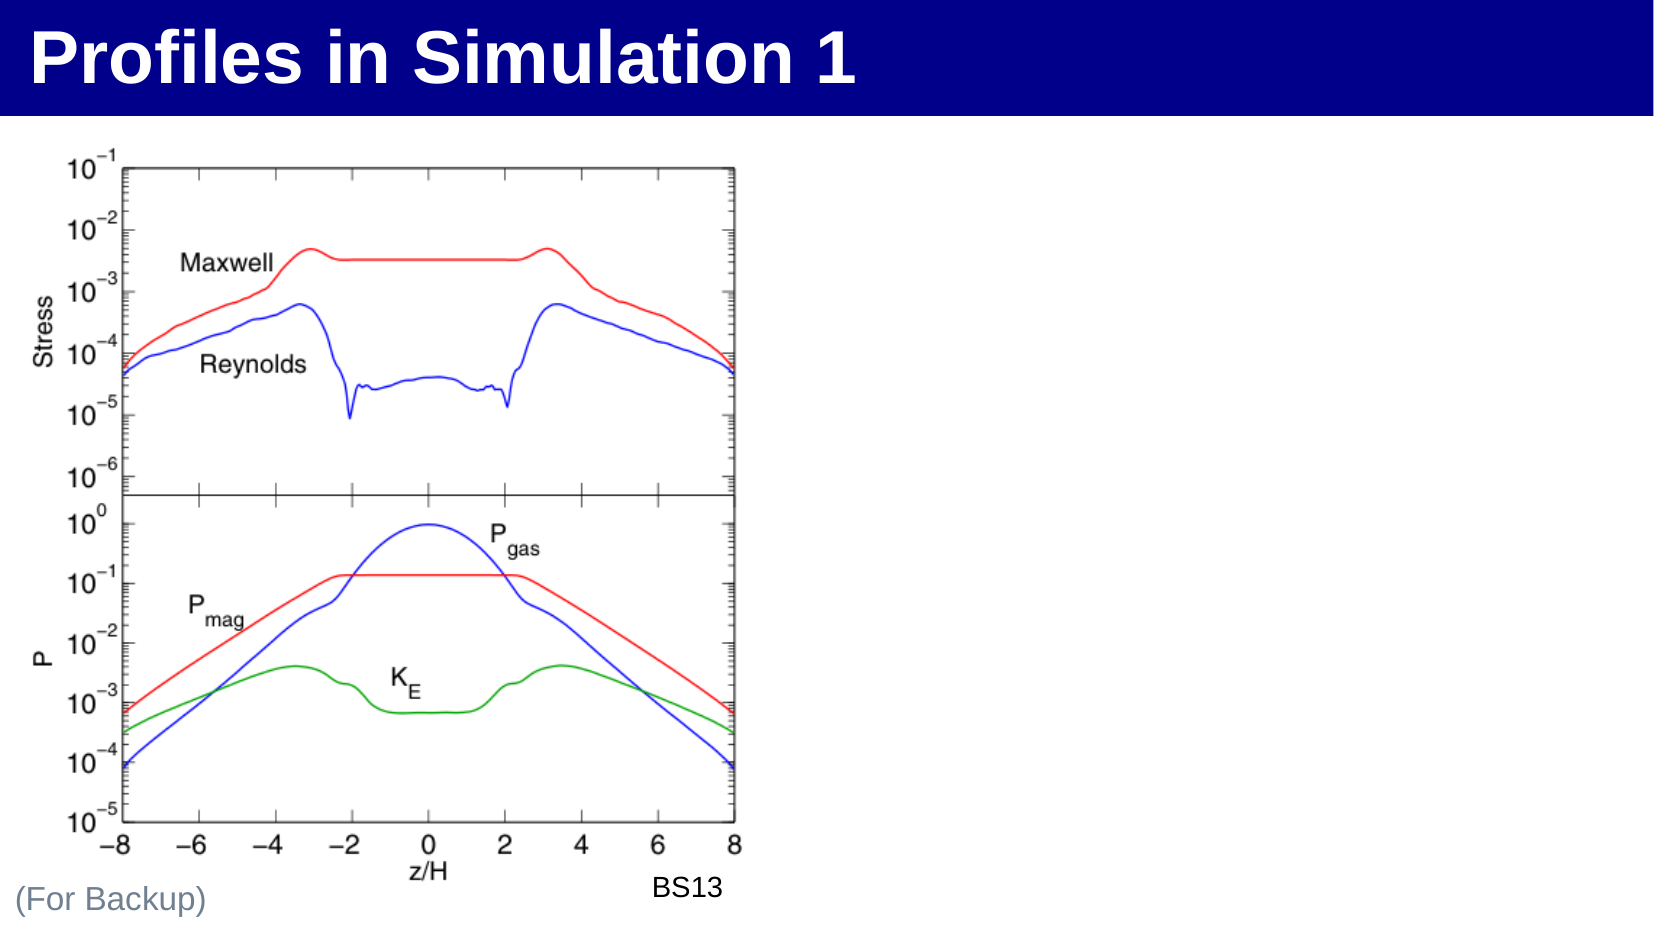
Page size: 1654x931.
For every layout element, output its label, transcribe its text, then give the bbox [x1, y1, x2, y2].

picture [29, 144, 745, 886]
text_box Profiles in Simulation 1 [0, 0, 1654, 116]
text_box BS13 [637, 863, 739, 916]
